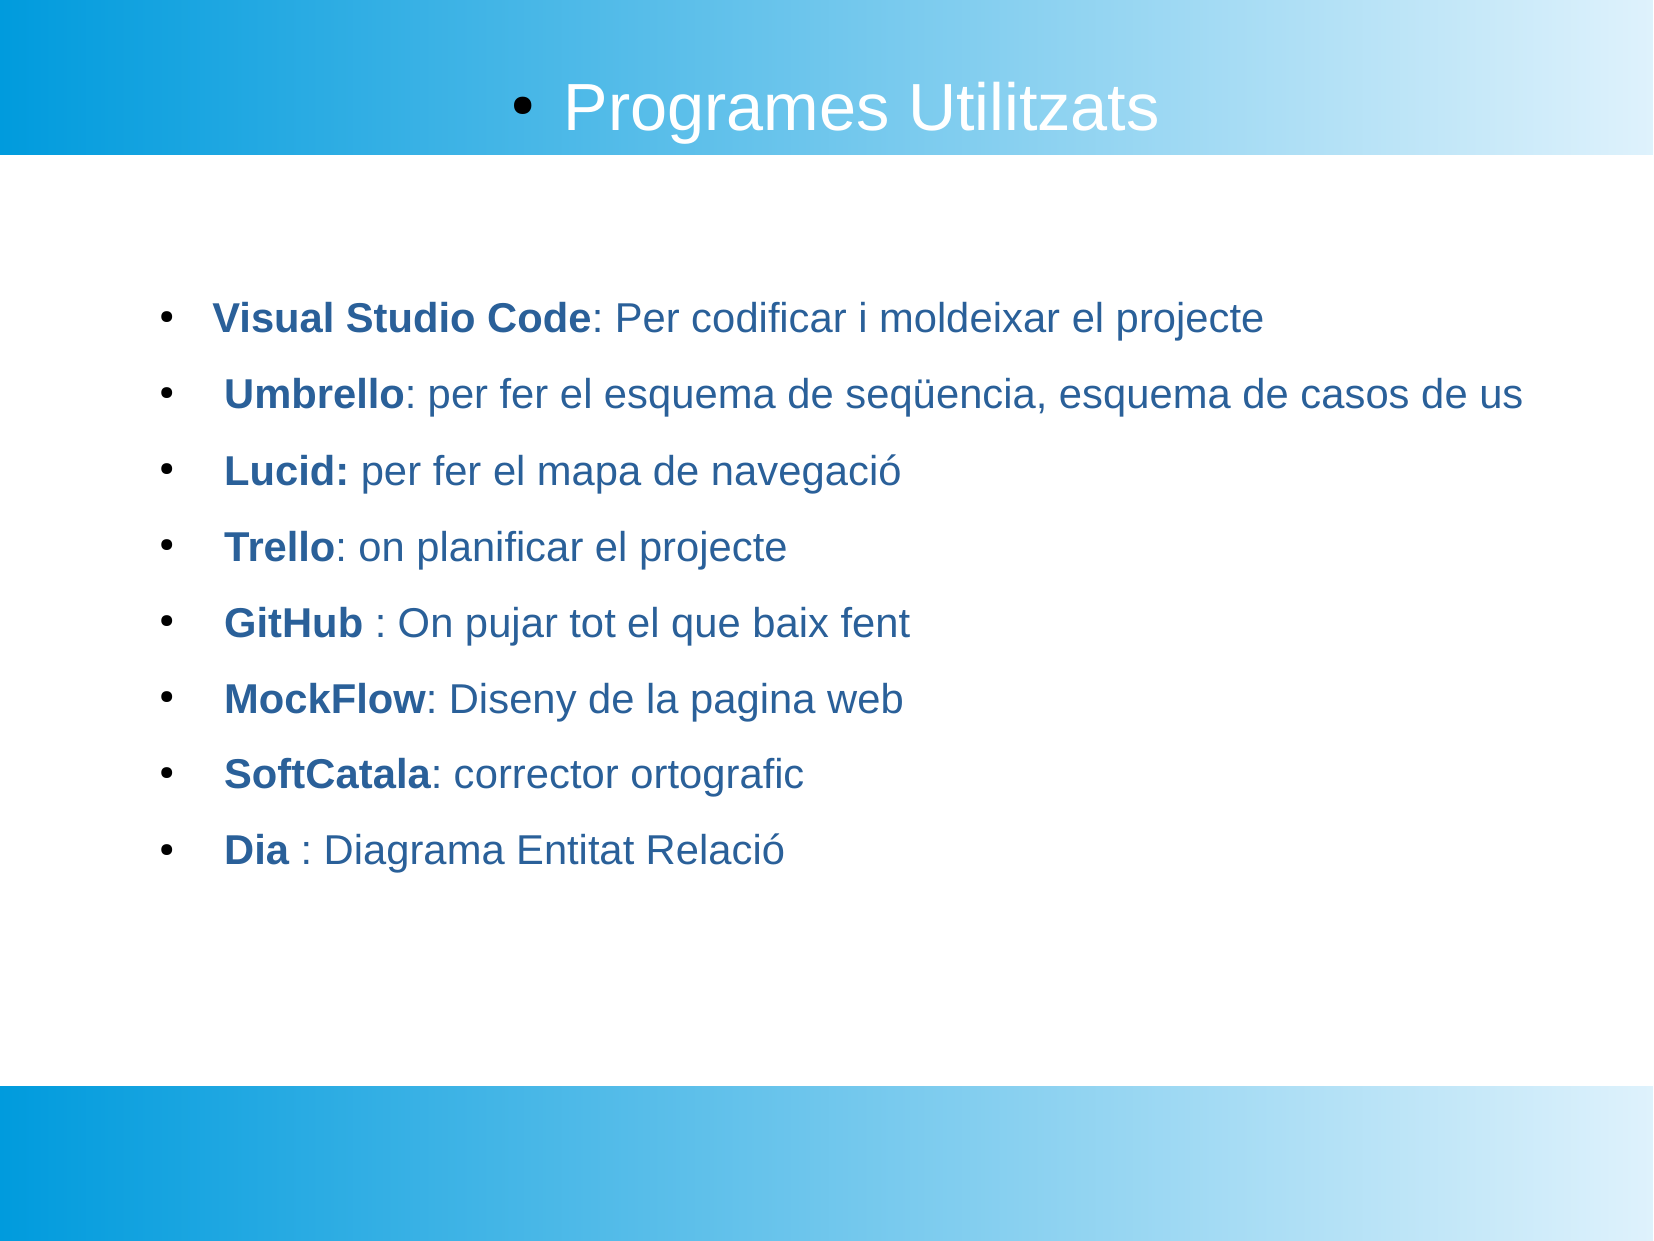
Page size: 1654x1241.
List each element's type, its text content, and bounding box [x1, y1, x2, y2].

title Programes Utilitzats [82, 49, 1571, 155]
list Visual Studio Code: Per codificar i moldeixar el projecte Umbrello: per fer el esquema de seqüencia, esquema de casos de us Lucid: per fer el mapa de navegació Trello: on planificar el projecte GitHub : On pujar tot el que baix fent MockFlow: Diseny de la pagina web SoftCatala: corrector ortografic Dia : Diagrama Entitat Relació [141, 295, 1536, 1063]
